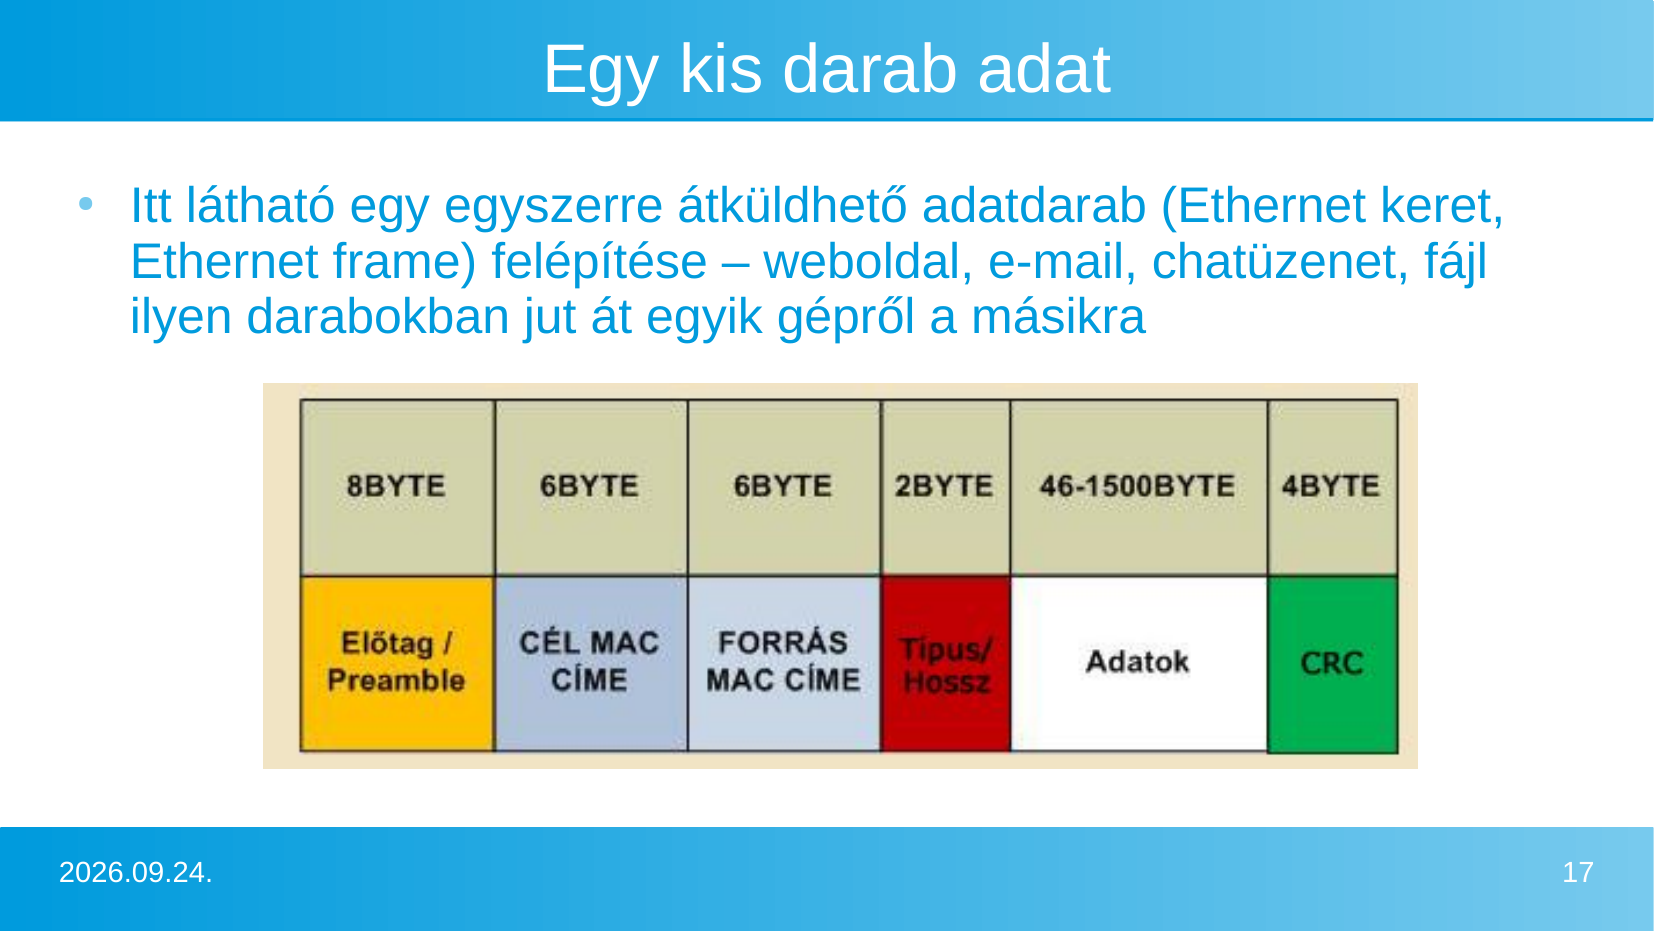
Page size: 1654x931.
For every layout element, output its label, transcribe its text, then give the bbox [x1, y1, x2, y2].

list Itt látható egy egyszerre átküldhető adatdarab (Ethernet keret, Ethernet frame) felépítése – weboldal, e-mail, chatüzenet, fájl ilyen darabokban jut át egyik gépről a másikra [59, 177, 1595, 384]
title Egy kis darab adat [59, 29, 1595, 108]
picture [263, 383, 1418, 769]
